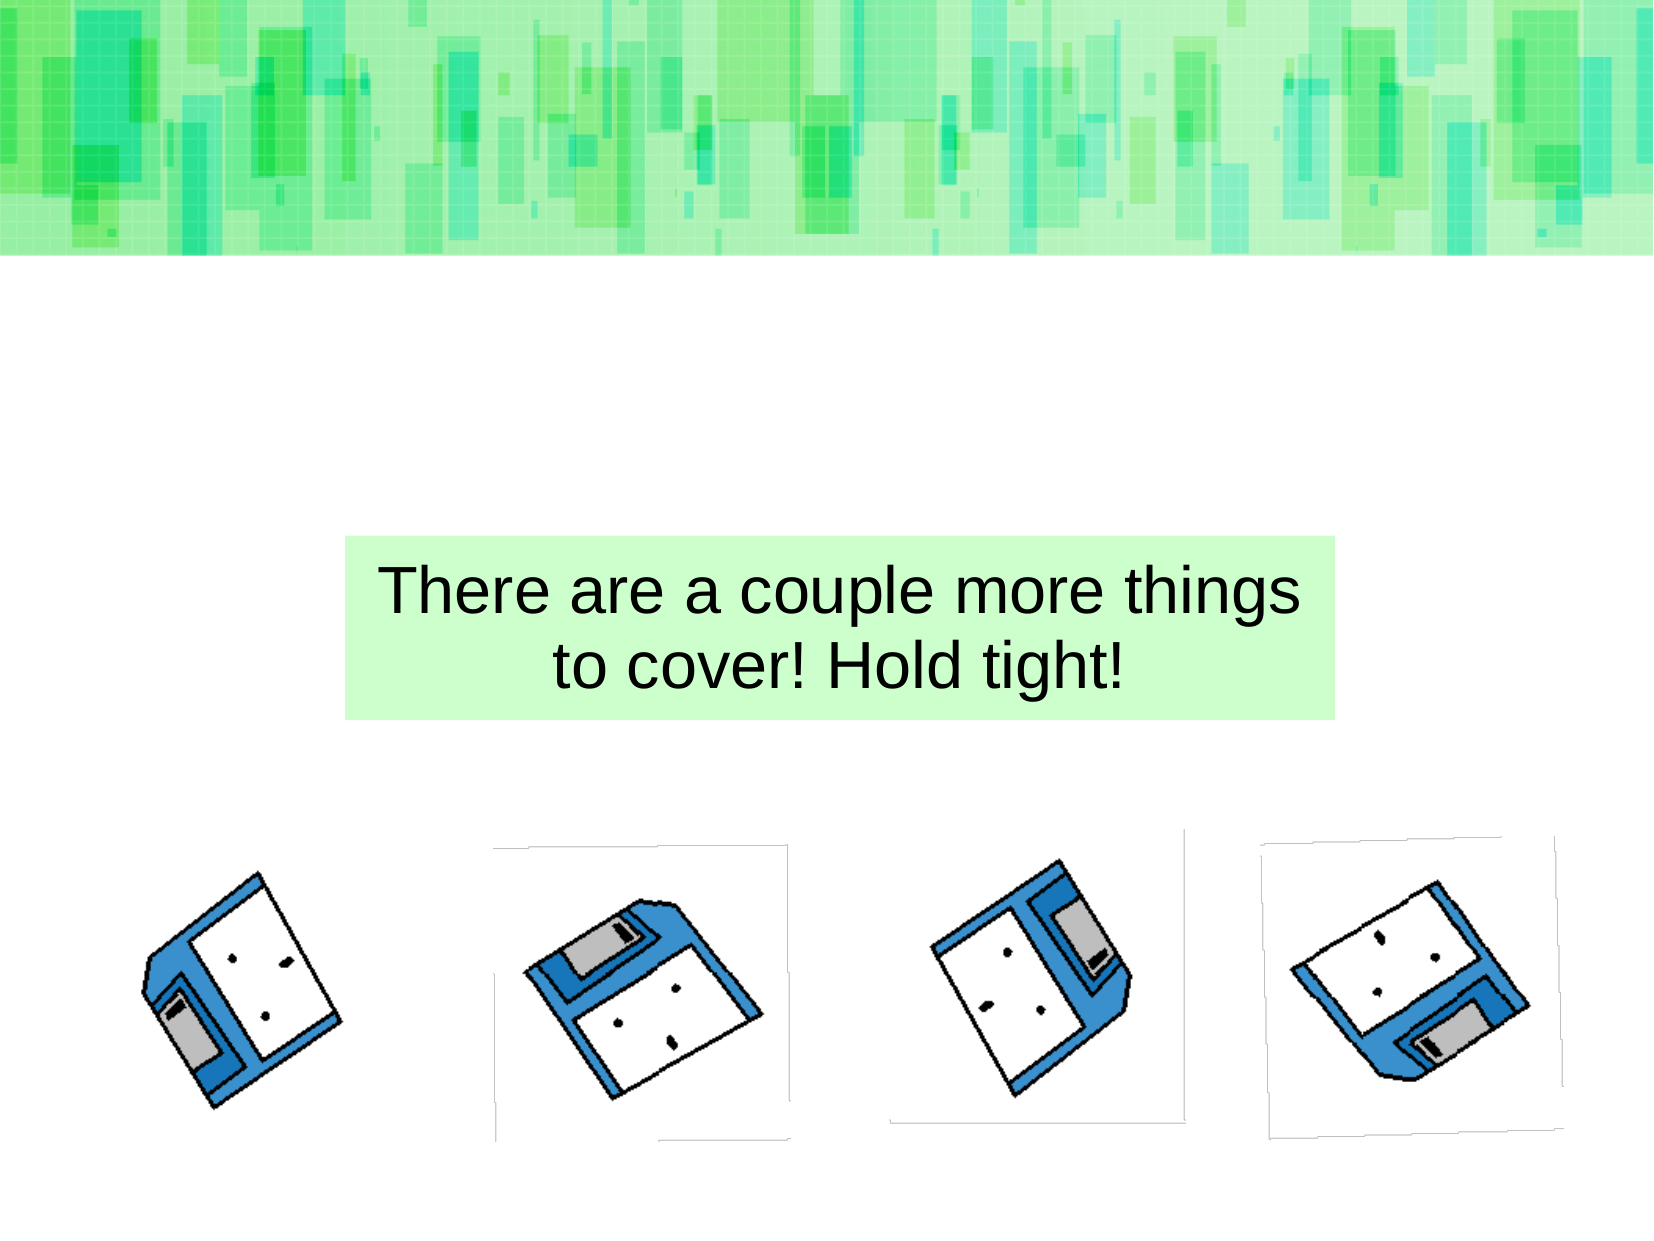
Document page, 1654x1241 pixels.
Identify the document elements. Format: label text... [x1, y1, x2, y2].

picture [0, 0, 1654, 1241]
text_box There are a couple more things to cover! Hold tight! [345, 535, 1336, 721]
